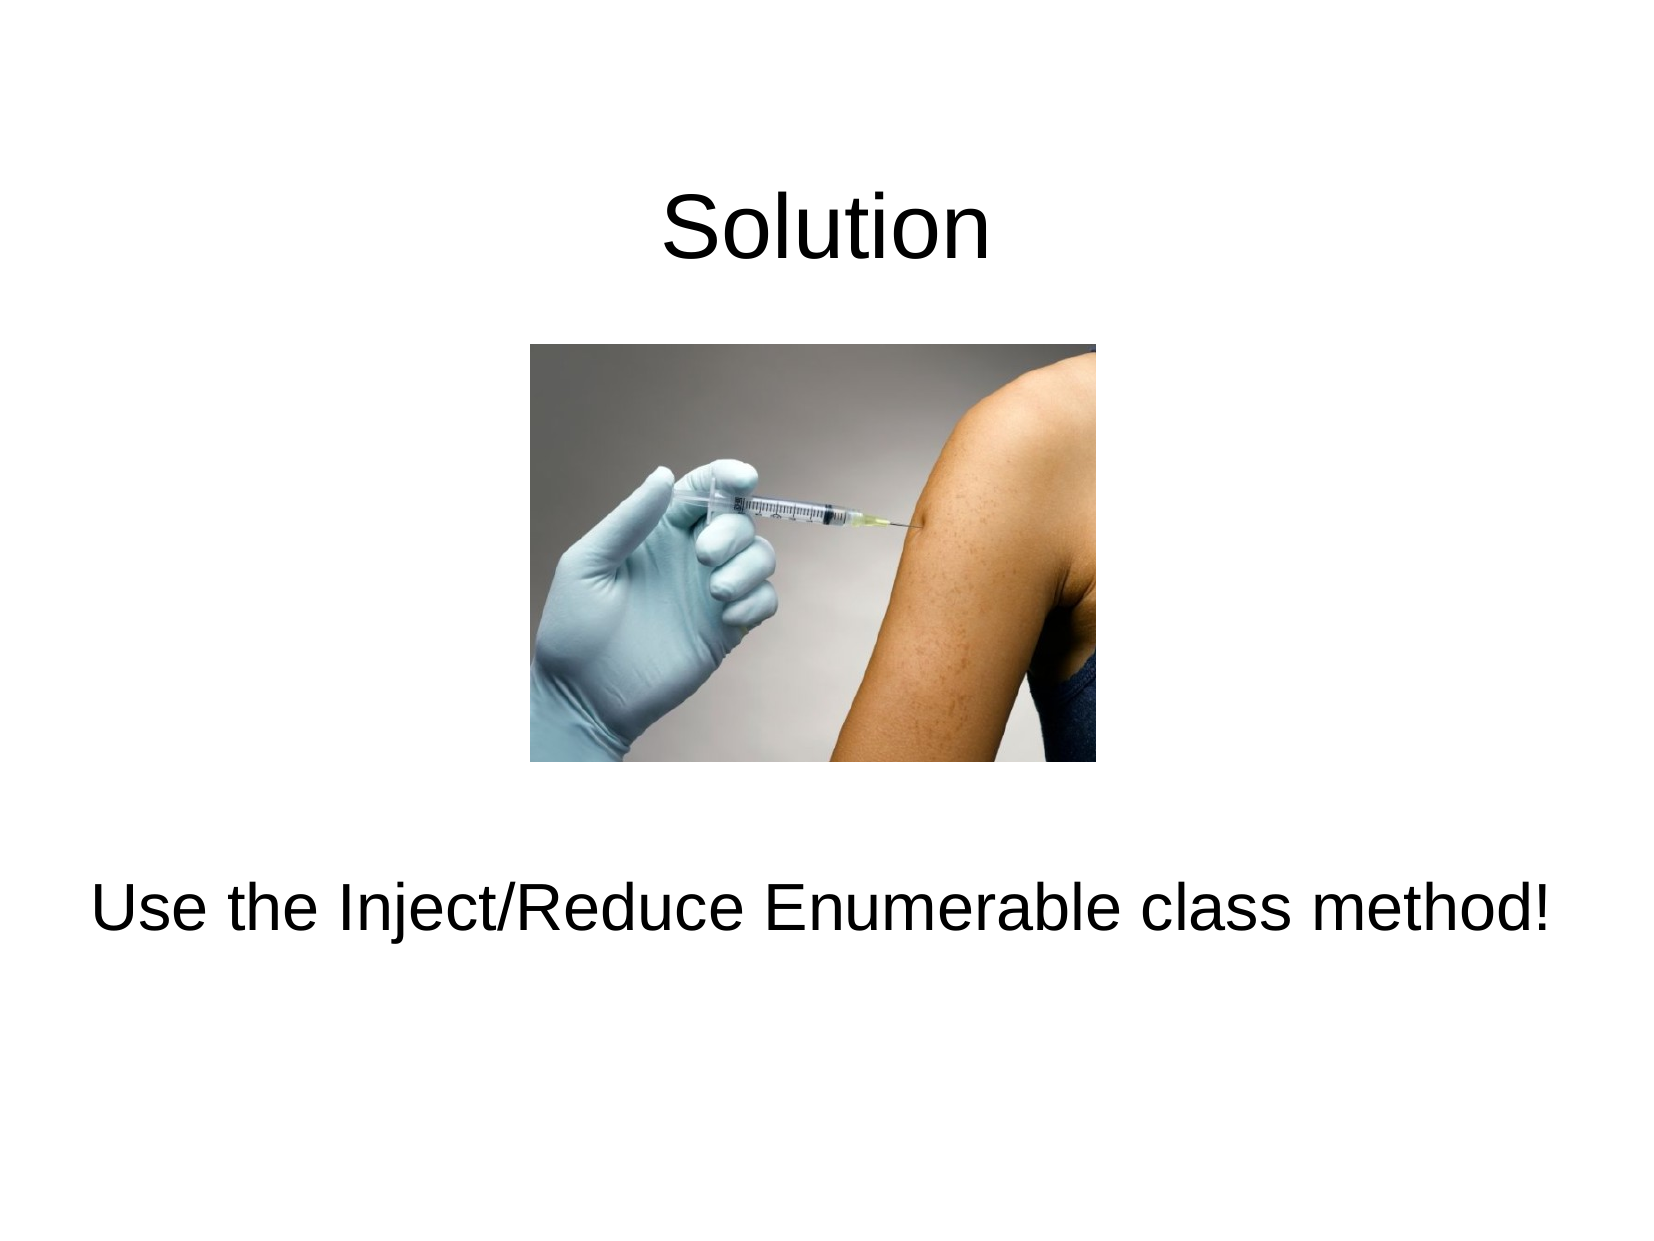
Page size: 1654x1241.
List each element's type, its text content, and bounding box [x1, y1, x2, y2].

picture [530, 344, 1096, 762]
list Use the Inject/Reduce Enumerable class method! [90, 870, 1579, 1213]
title Solution [82, 122, 1571, 331]
